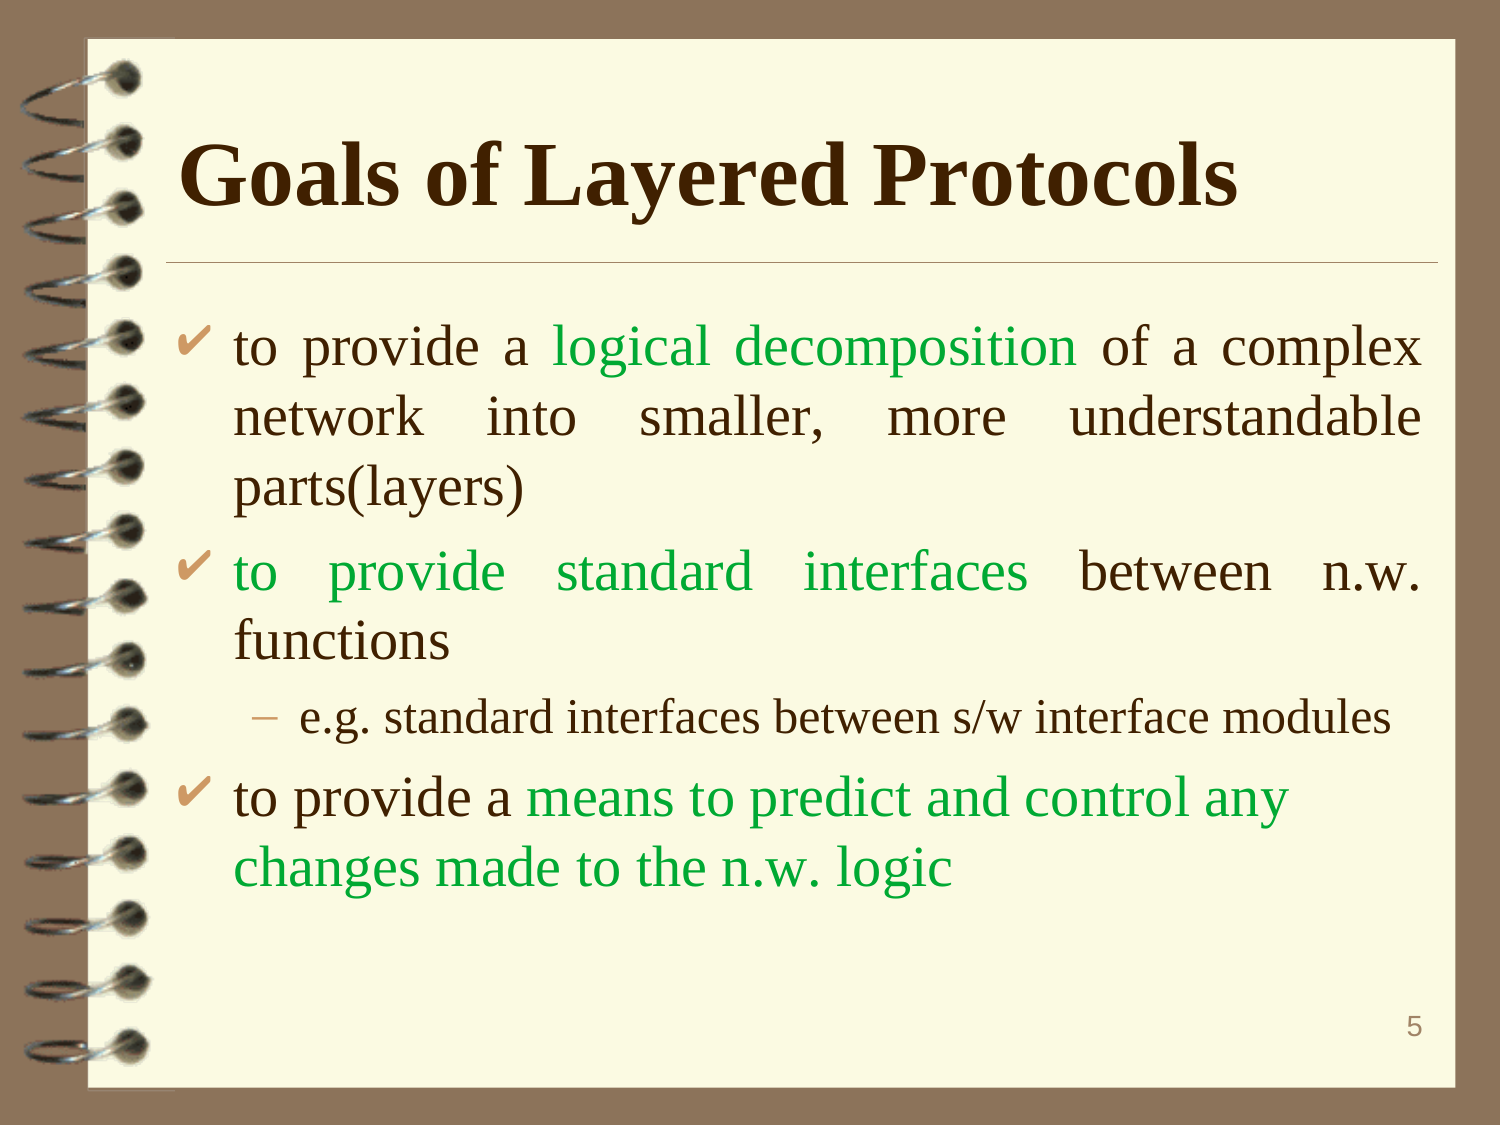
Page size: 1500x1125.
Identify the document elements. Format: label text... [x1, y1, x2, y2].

list to provide a logical decomposition of a complex network into smaller, more understandable parts(layers) to provide standard interfaces between n.w. functions e.g. standard interfaces between s/w interface modules to provide a means to predict and control any changes made to the n.w. logic [162, 299, 1438, 976]
picture [0, 0, 175, 1125]
title Goals of Layered Protocols [162, 74, 1438, 263]
